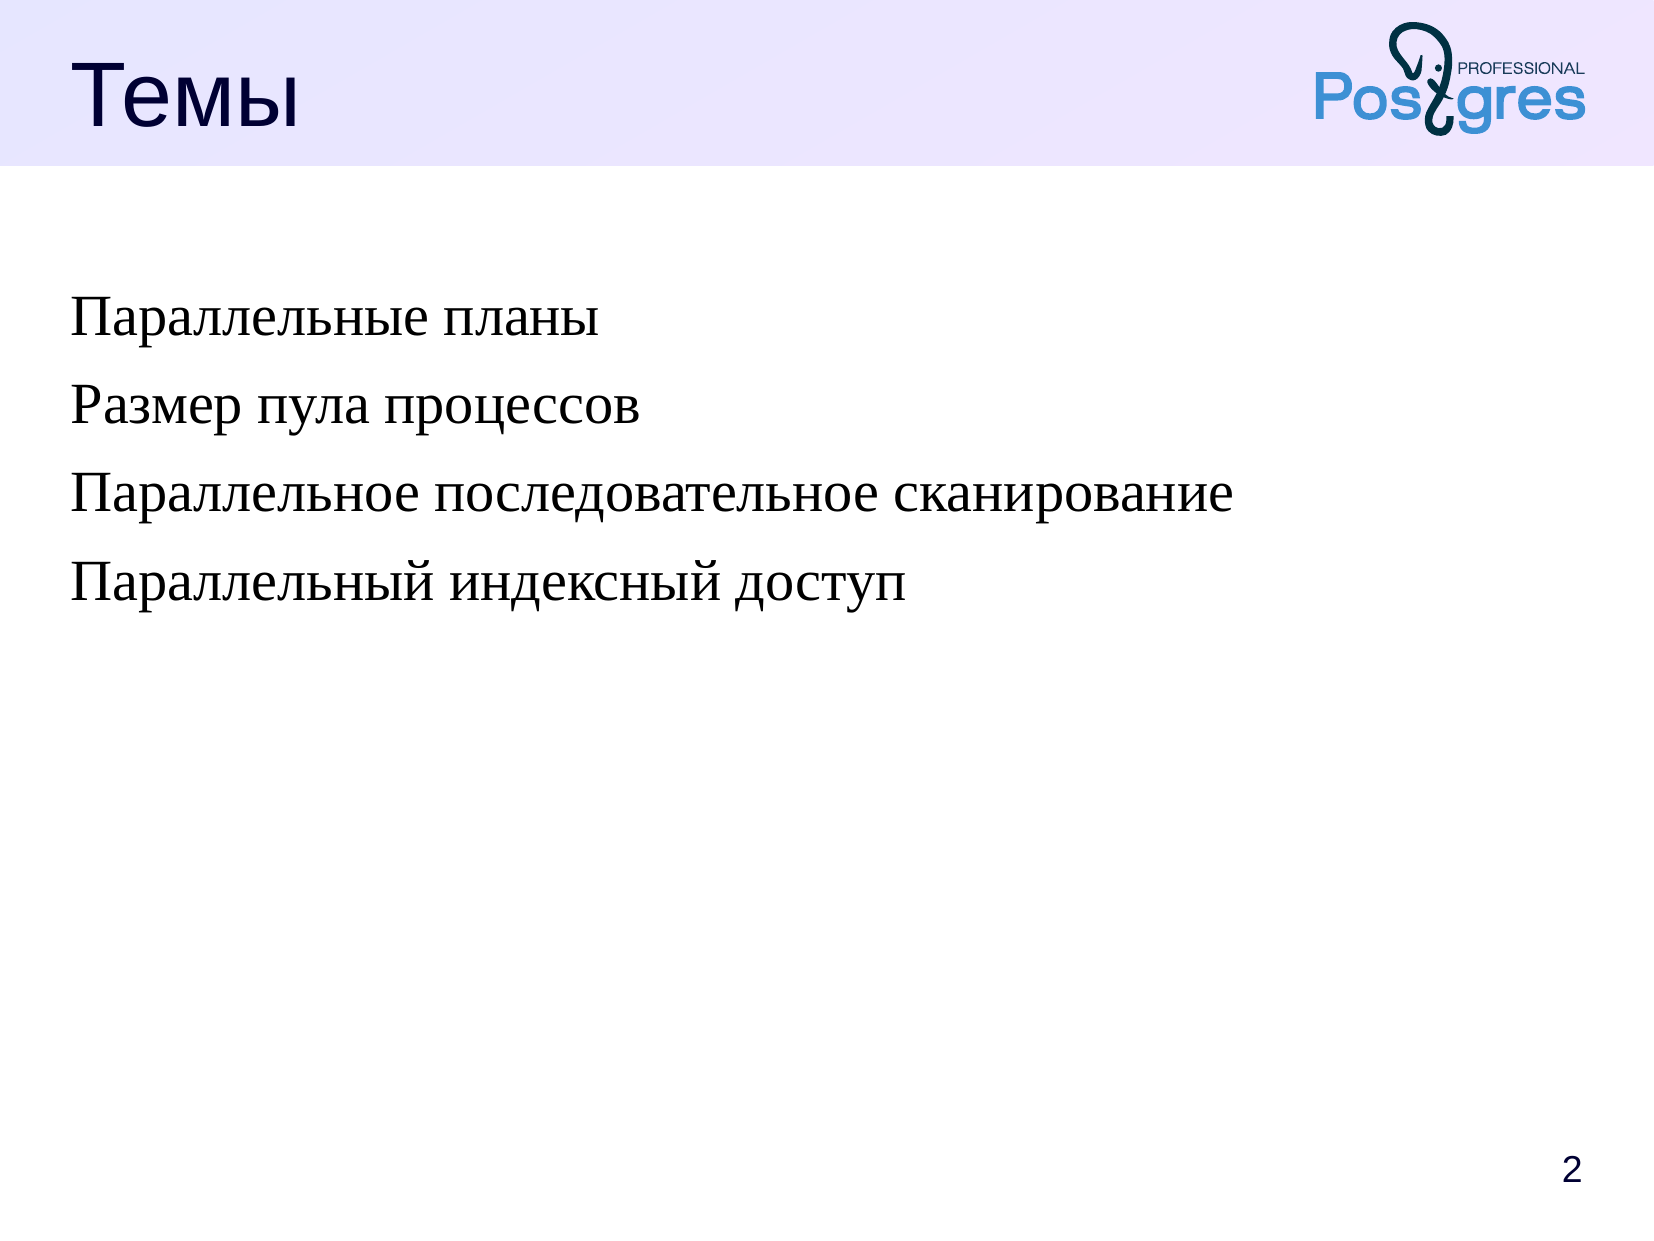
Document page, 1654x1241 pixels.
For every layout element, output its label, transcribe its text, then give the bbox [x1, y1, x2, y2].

list Параллельные планы Размер пула процессов Параллельное последовательное сканирование Параллельный индексный доступ [70, 283, 1583, 1141]
title Темы [70, 43, 1241, 147]
